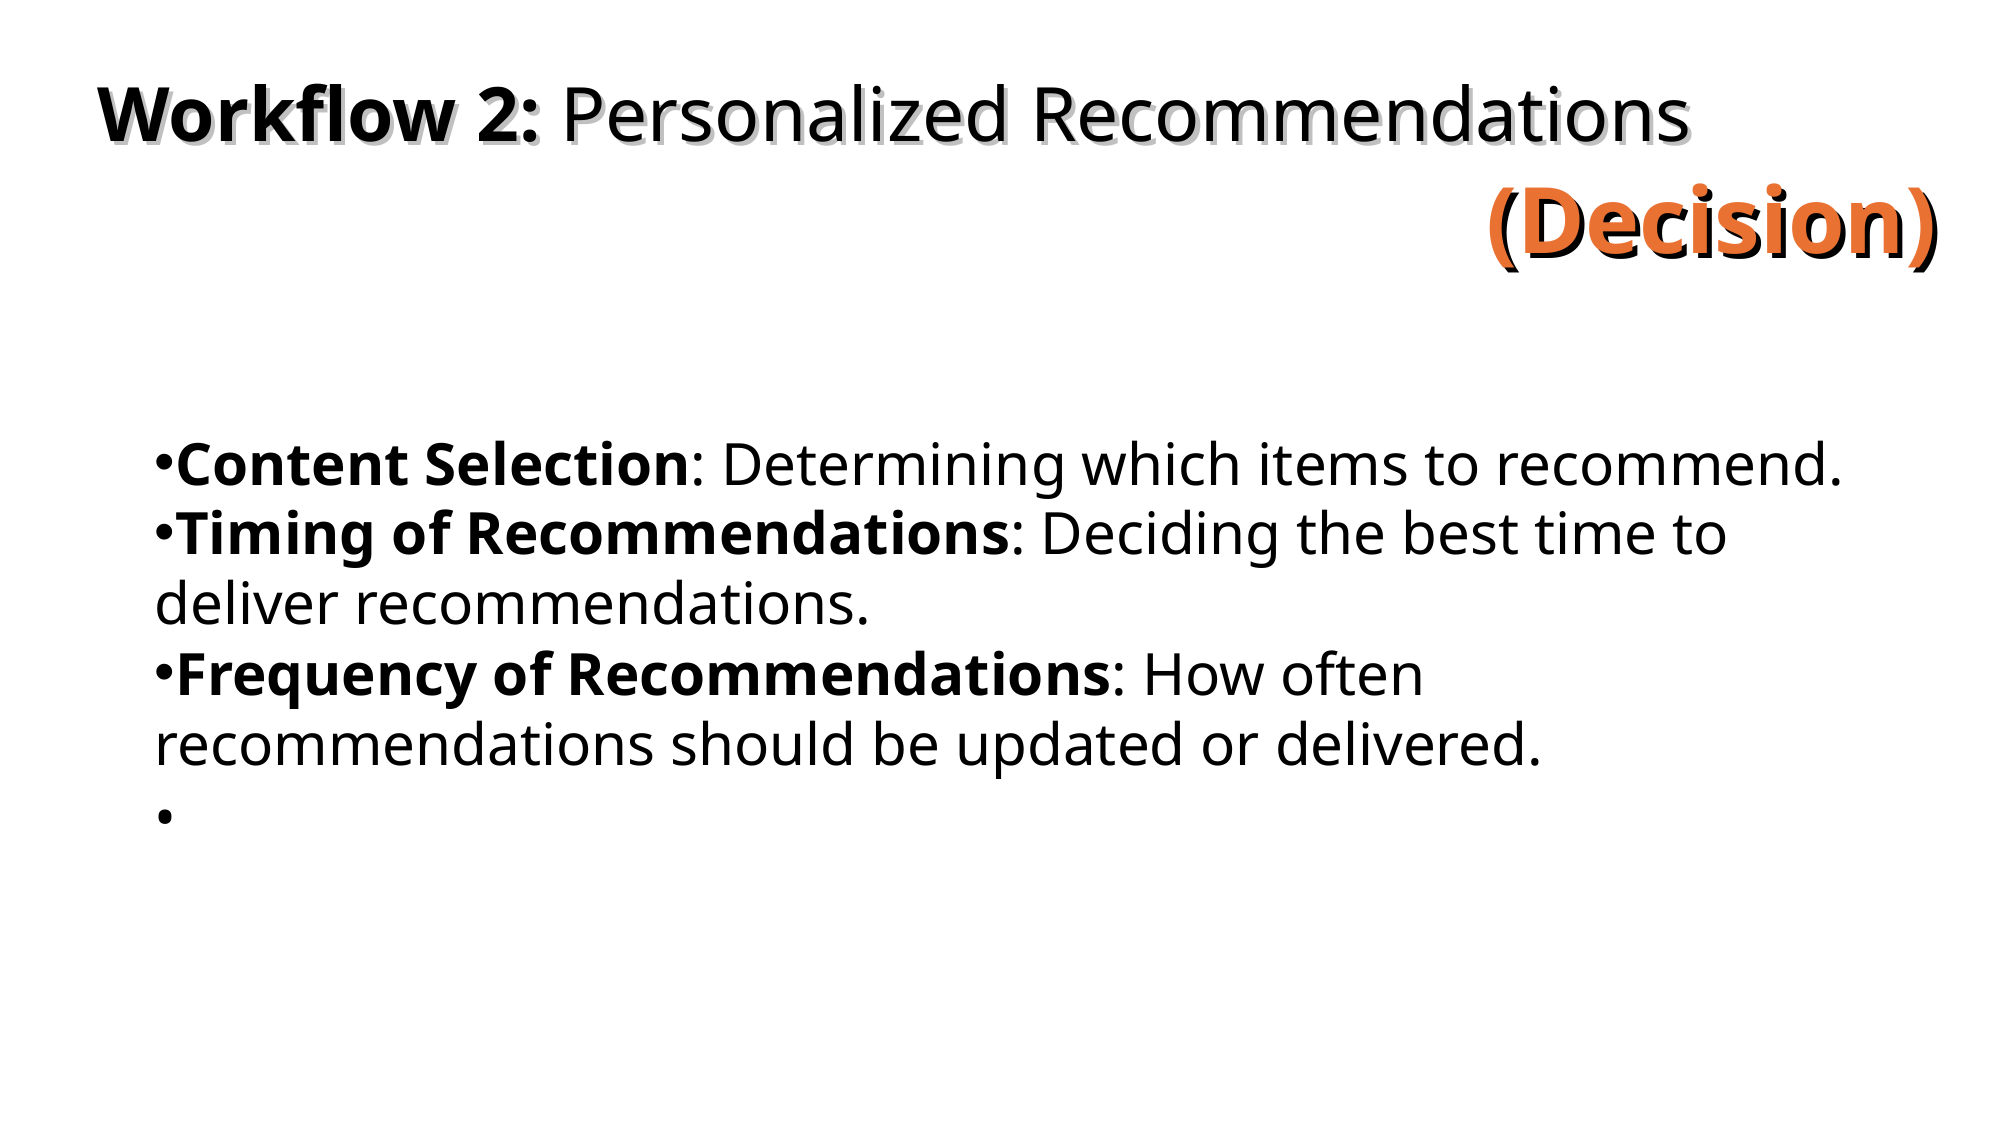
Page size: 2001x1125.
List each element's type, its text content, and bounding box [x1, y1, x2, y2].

text_box Workflow 2: Personalized Recommendations [83, 59, 1708, 164]
text_box Content Selection: Determining which items to recommend. Timing of Recommendations: Deciding the best time to deliver recommendations. Frequency of Recommendations: How often recommendations should be updated or delivered. [140, 419, 1877, 863]
text_box (Decision) [1471, 154, 1952, 279]
